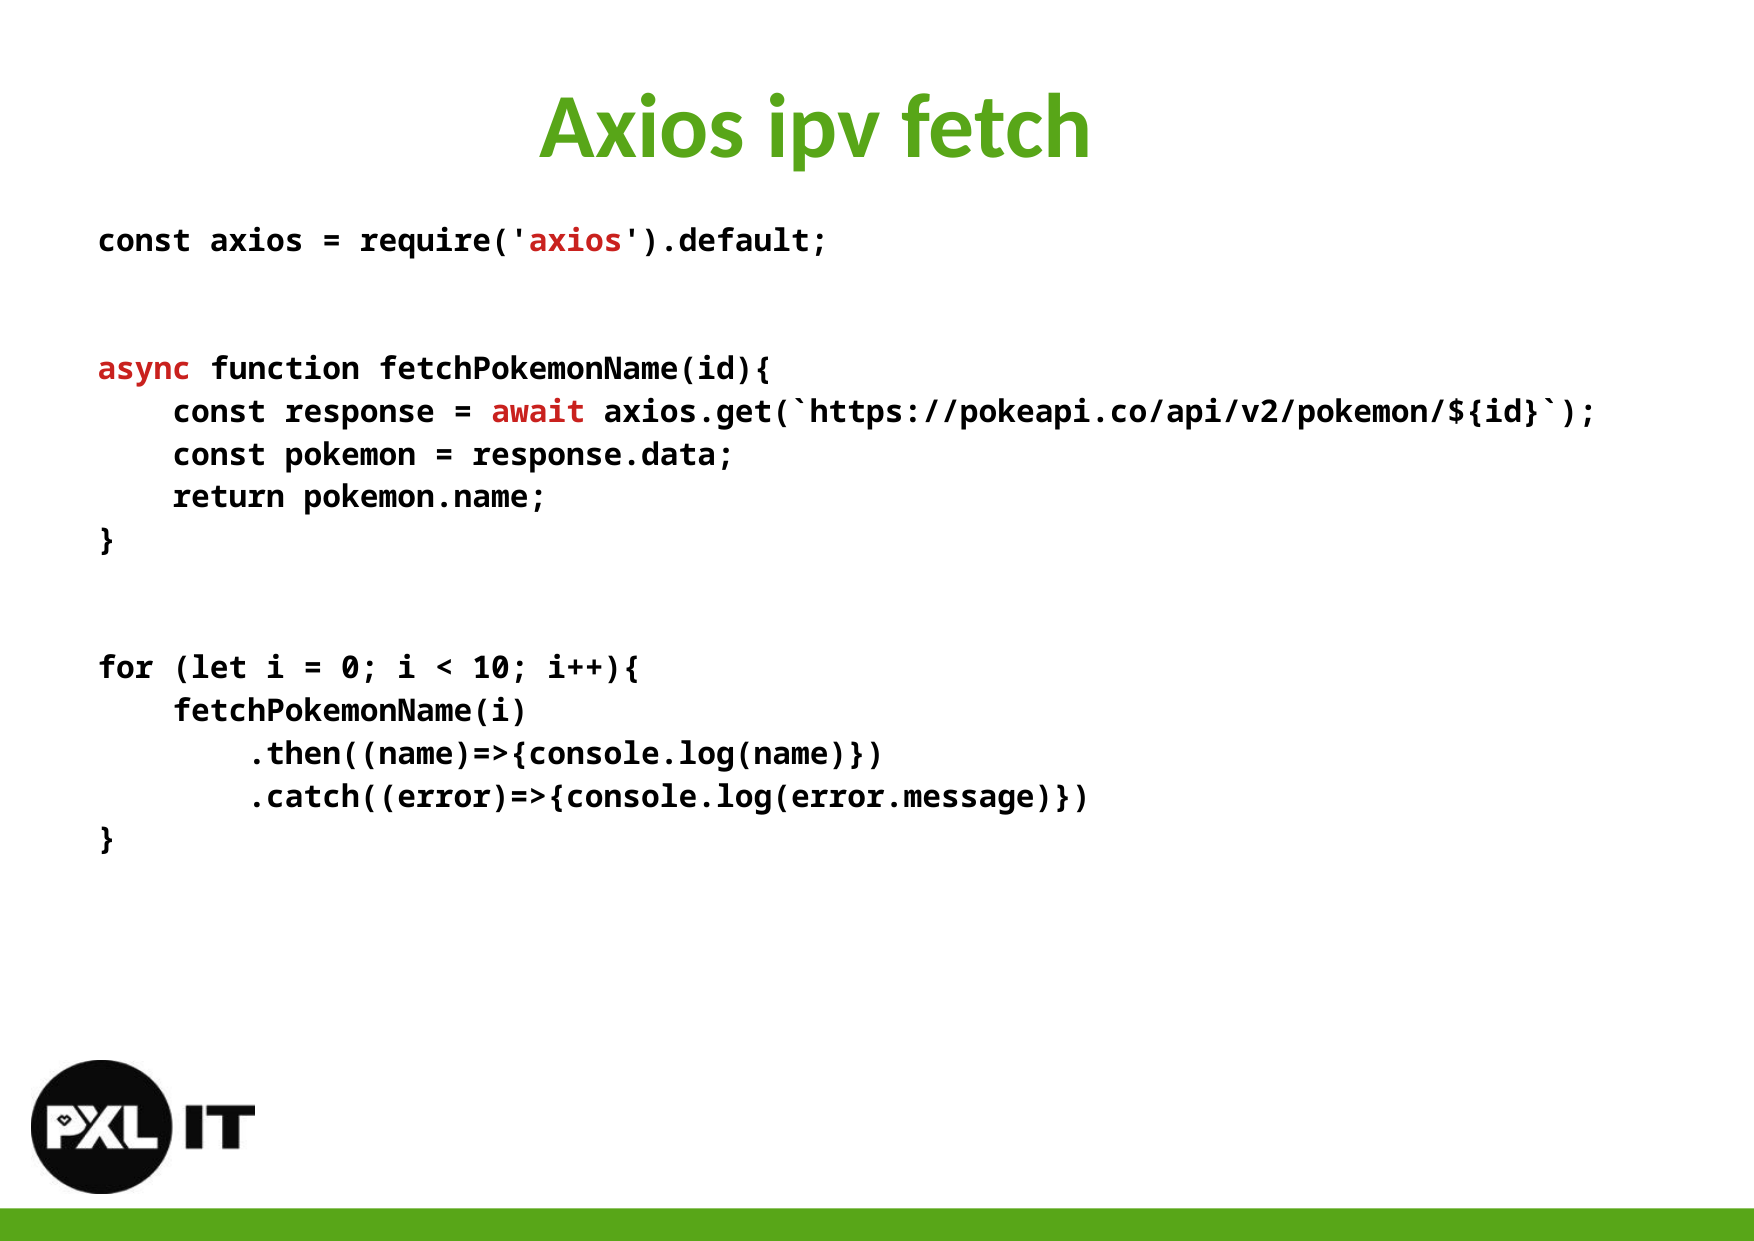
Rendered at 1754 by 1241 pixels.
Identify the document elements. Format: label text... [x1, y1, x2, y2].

picture [31, 1060, 255, 1194]
text_box Axios ipv fetch [0, 51, 1685, 190]
text_box const axios = require('axios').default; async function fetchPokemonName(id){ const response = await axios.get(`https://pokeapi.co/api/v2/pokemon/${id}`); const pokemon = response.data; return pokemon.name; } for (let i = 0; i < 10; i++){ fetchPokemonName(i) .then((name)=>{console.log(name)}) .catch((error)=>{console.log(error.message)}) } [82, 211, 1630, 986]
